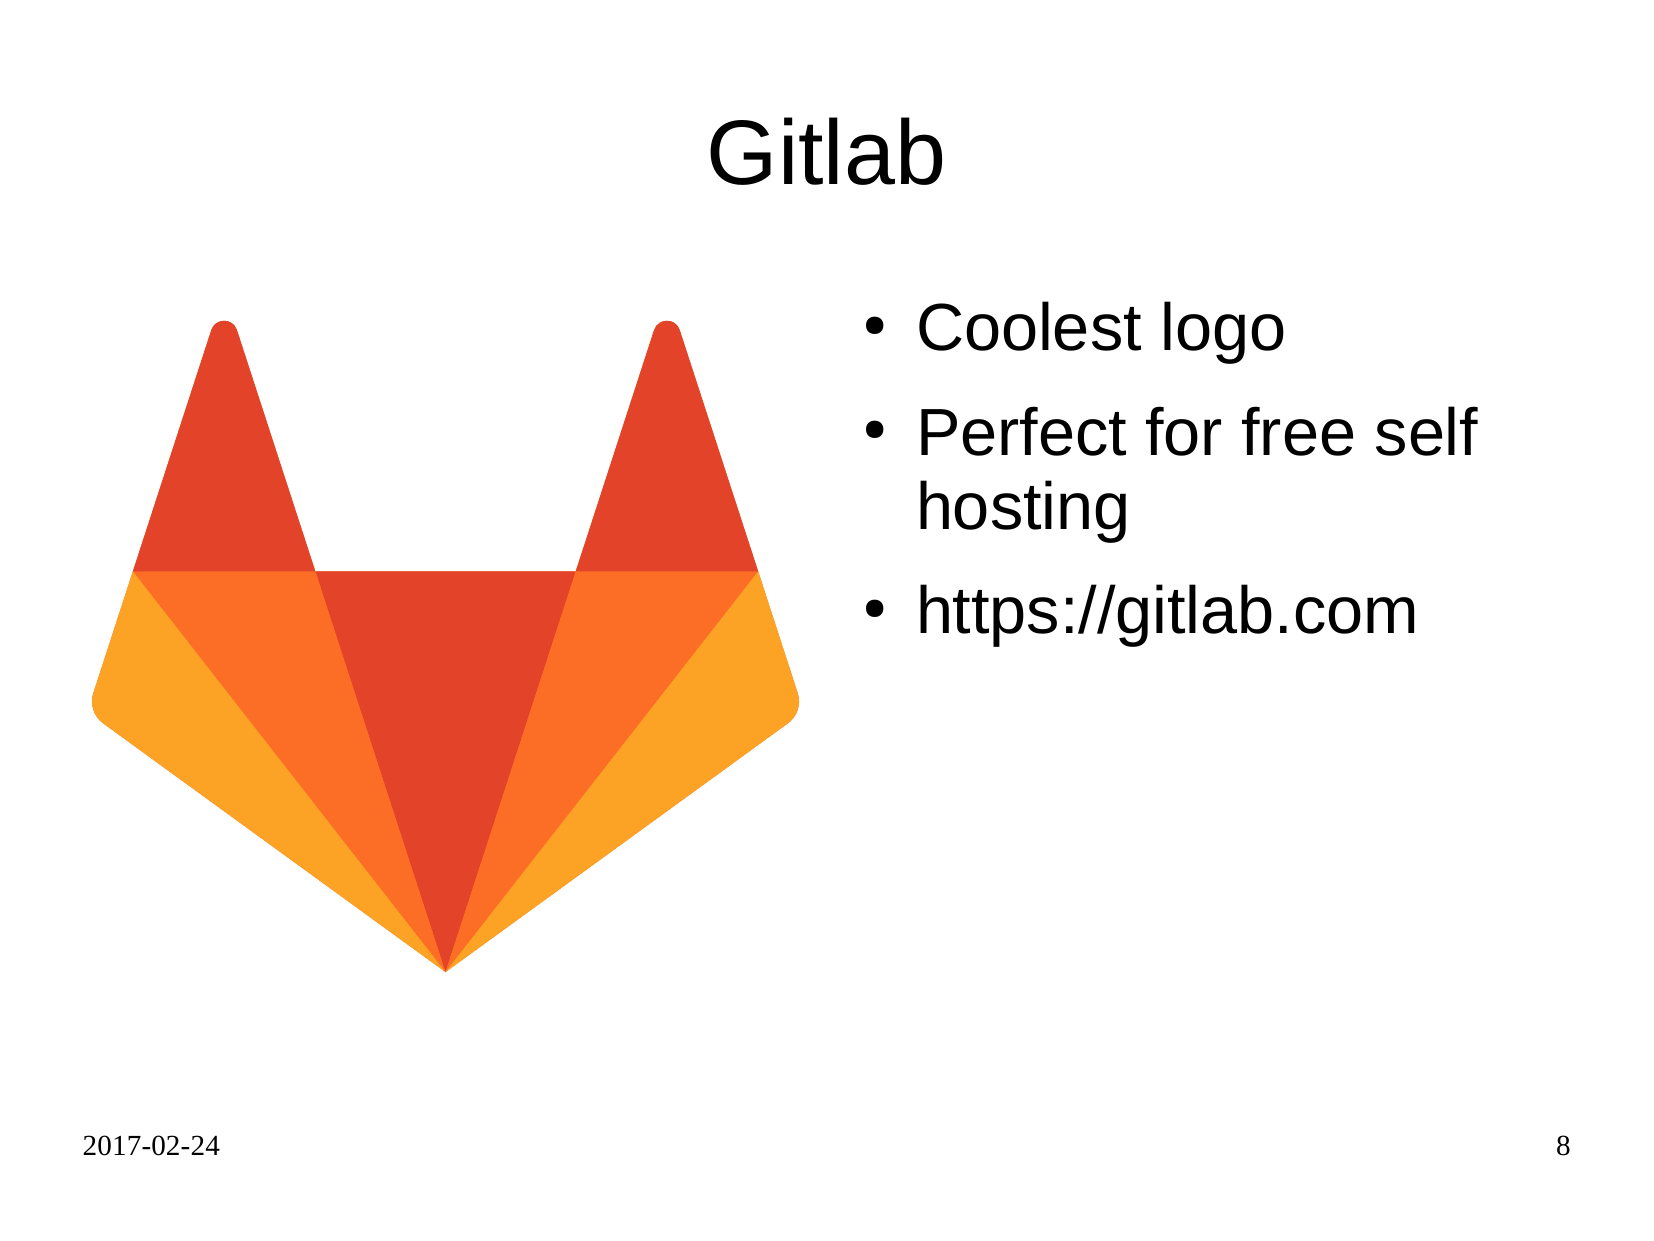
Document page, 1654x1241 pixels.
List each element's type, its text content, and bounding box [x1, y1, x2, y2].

title Gitlab [82, 49, 1571, 257]
list Coolest logo Perfect for free self hosting https://gitlab.com [845, 290, 1572, 1010]
picture [86, 290, 806, 1010]
